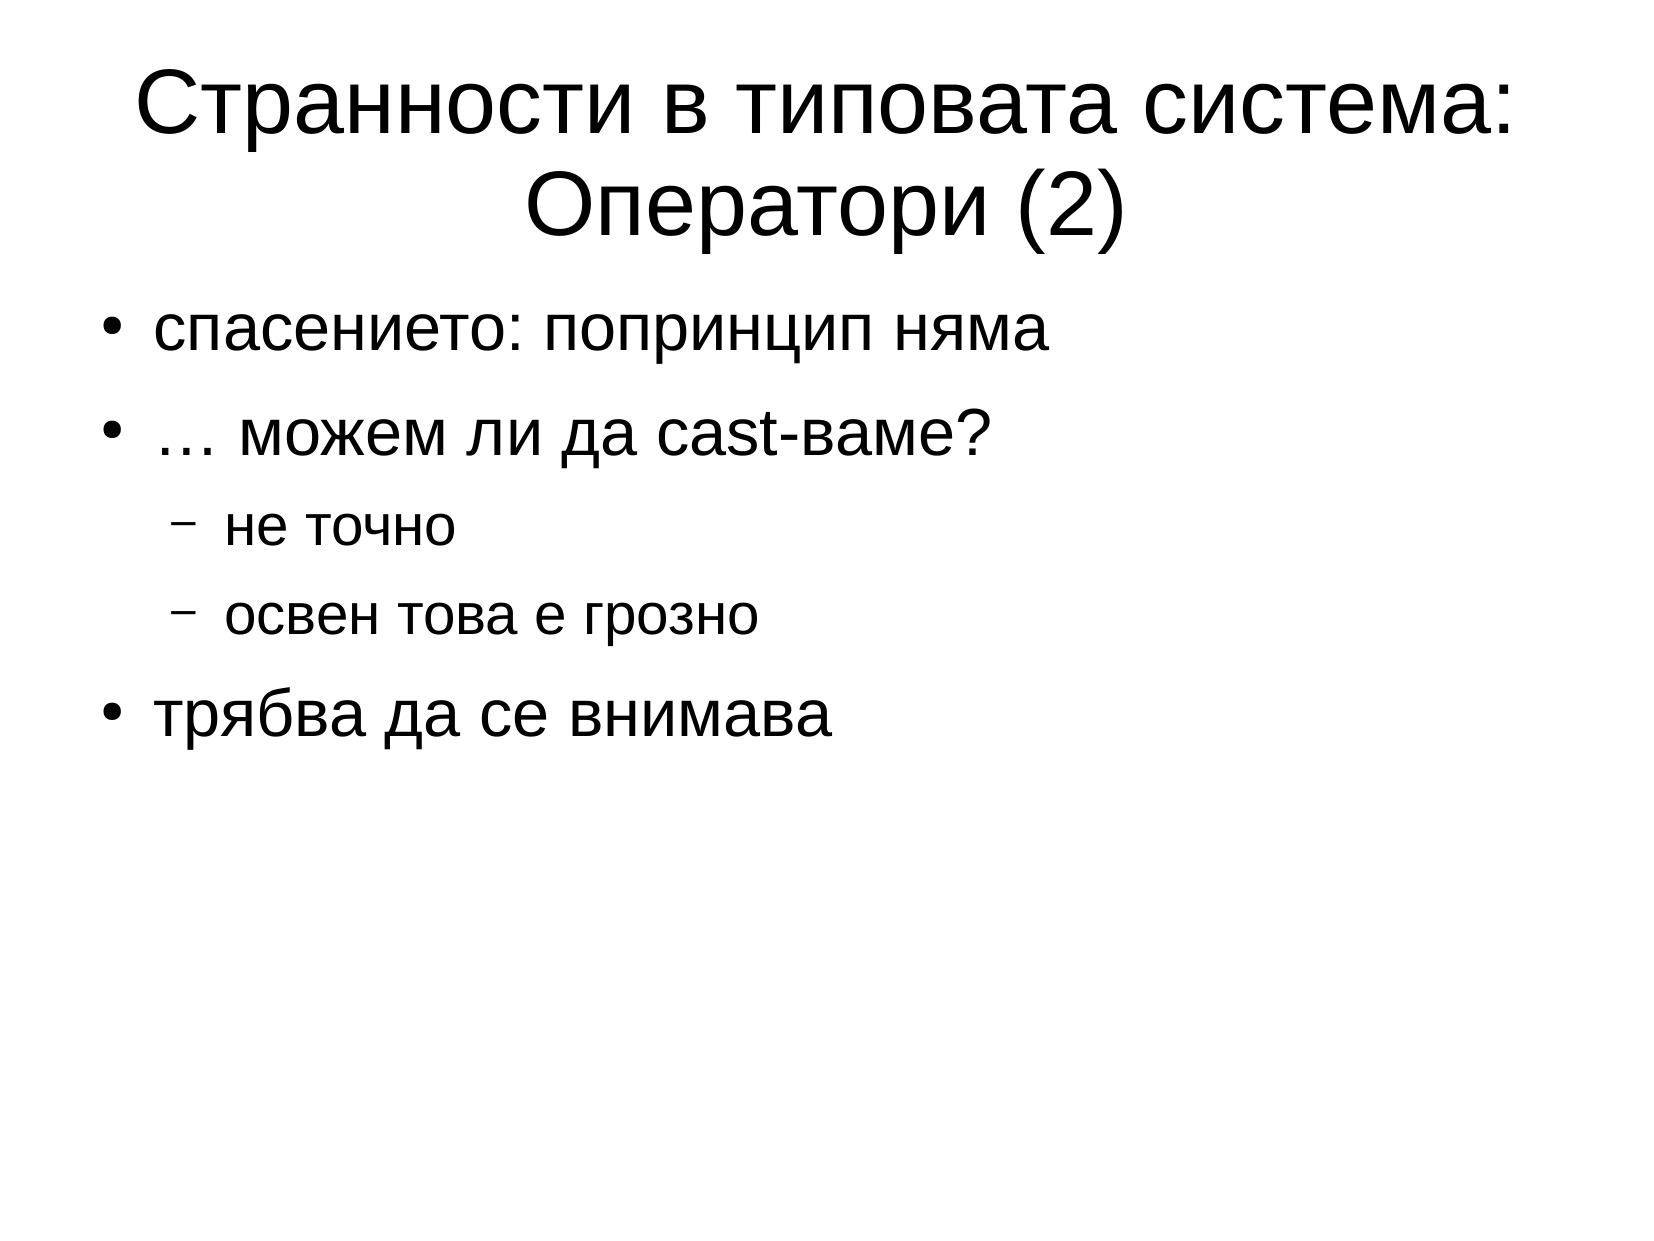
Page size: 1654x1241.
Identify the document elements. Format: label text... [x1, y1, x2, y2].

title Странности в типовата система: Оператори (2) [82, 49, 1571, 257]
list спасението: попринцип няма … можем ли да cast-ваме? не точно освен това е грозно трябва да се внимава [82, 290, 1571, 1010]
